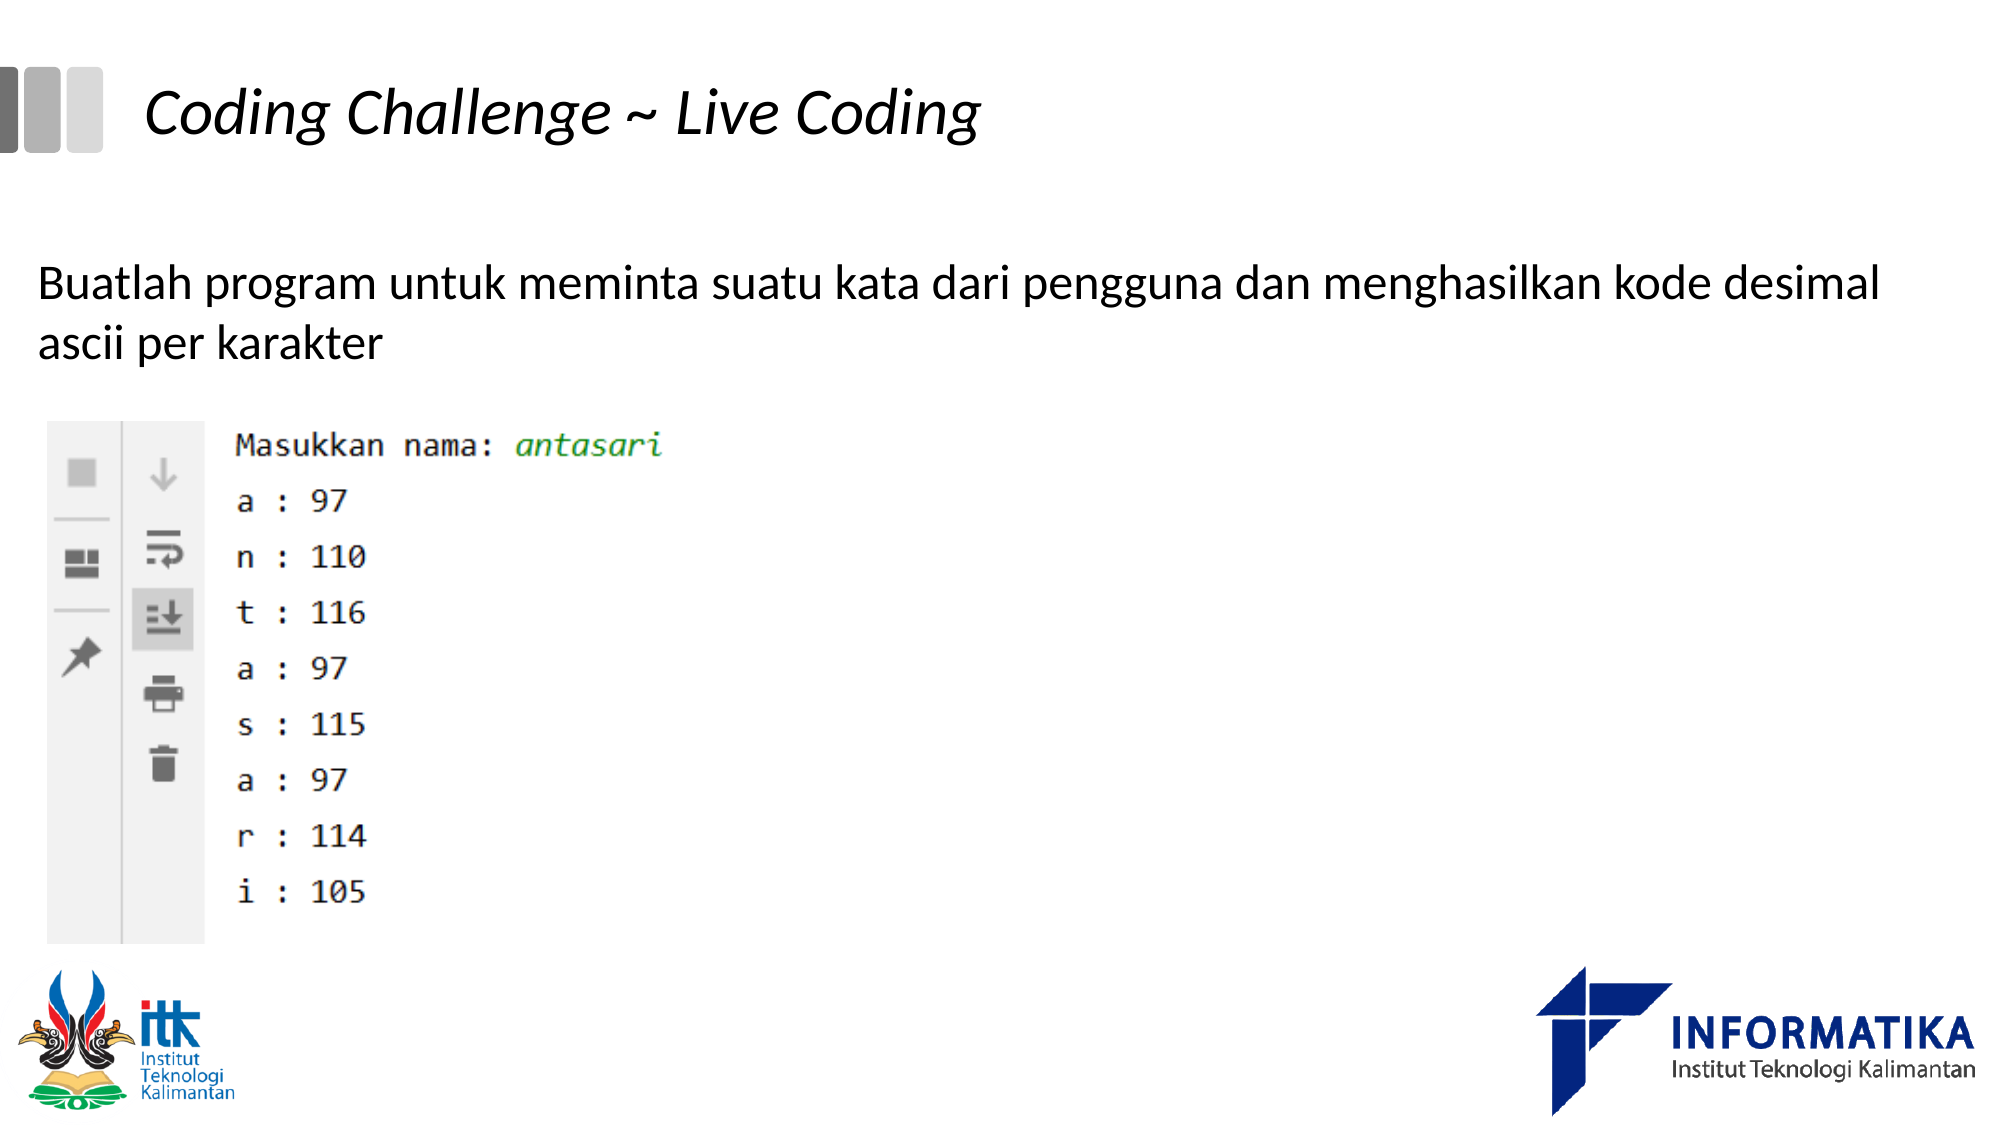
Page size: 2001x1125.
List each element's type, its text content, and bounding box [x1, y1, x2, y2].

text_box Buatlah program untuk meminta suatu kata dari pengguna dan menghasilkan kode desimal ascii per karakter [22, 242, 1965, 378]
picture [1534, 965, 1976, 1118]
title Coding Challenge ~ Live Coding [124, 57, 1850, 157]
picture [0, 421, 824, 1125]
